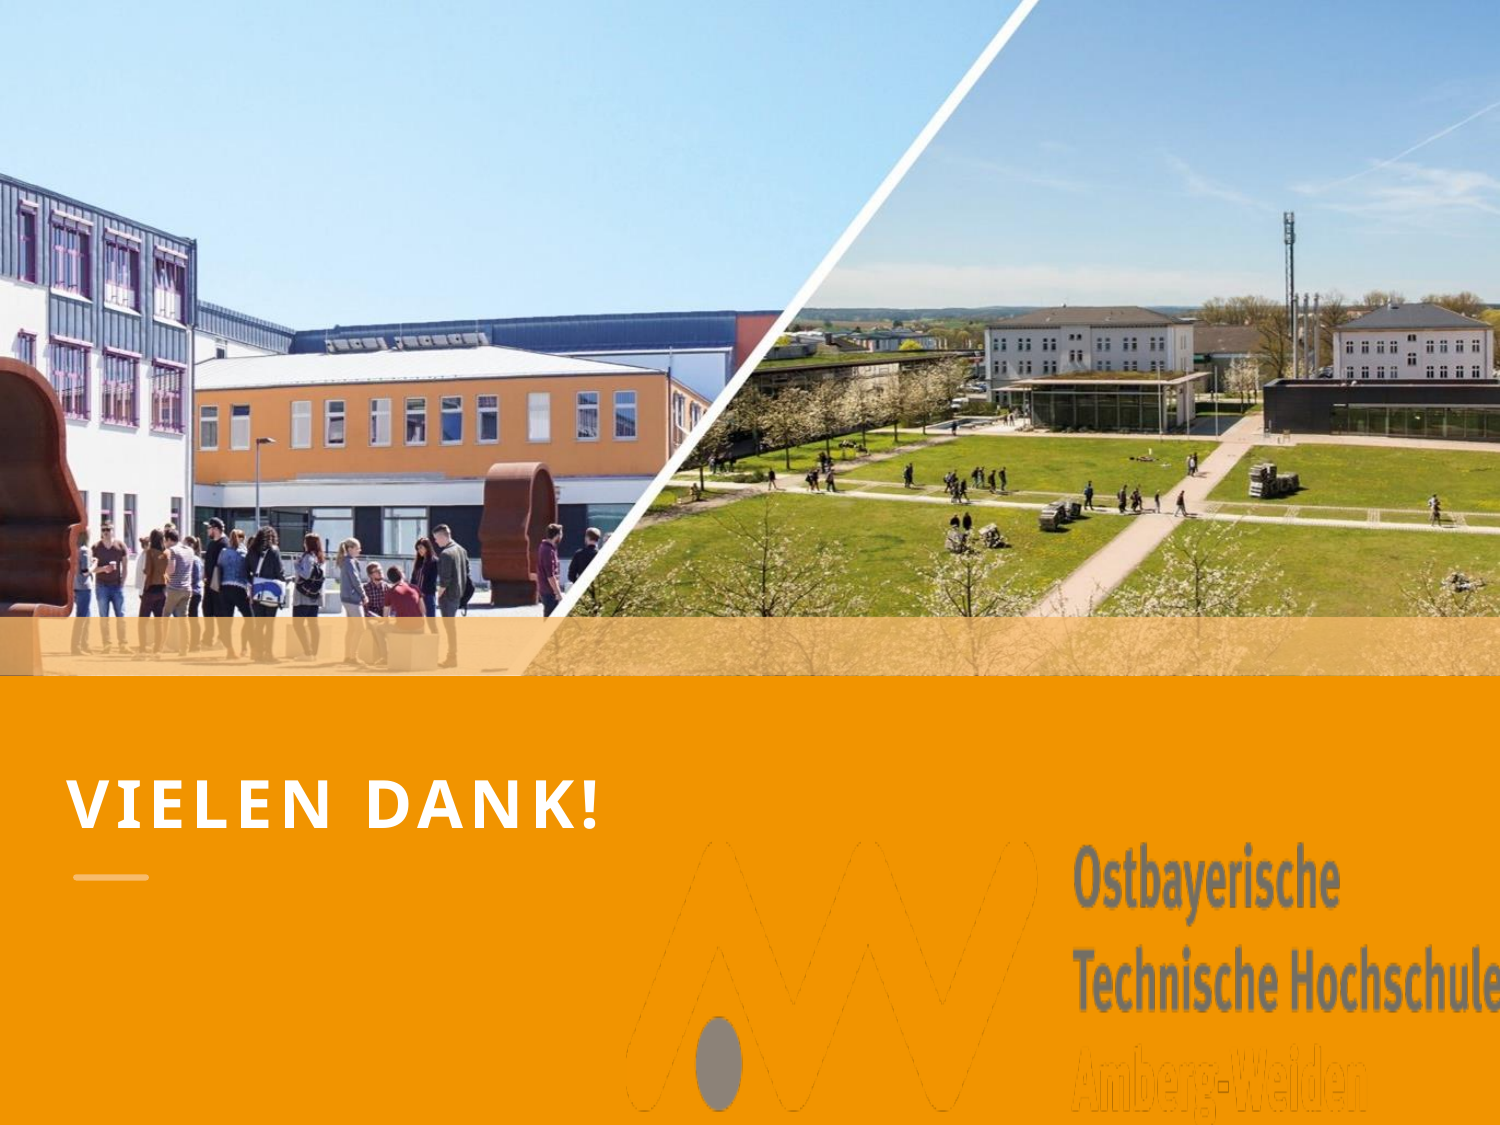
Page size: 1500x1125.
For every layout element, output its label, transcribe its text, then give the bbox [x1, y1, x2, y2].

list [0, 616, 1500, 676]
title Vielen Dank! [66, 771, 1434, 860]
text_box [0, 0, 1500, 616]
